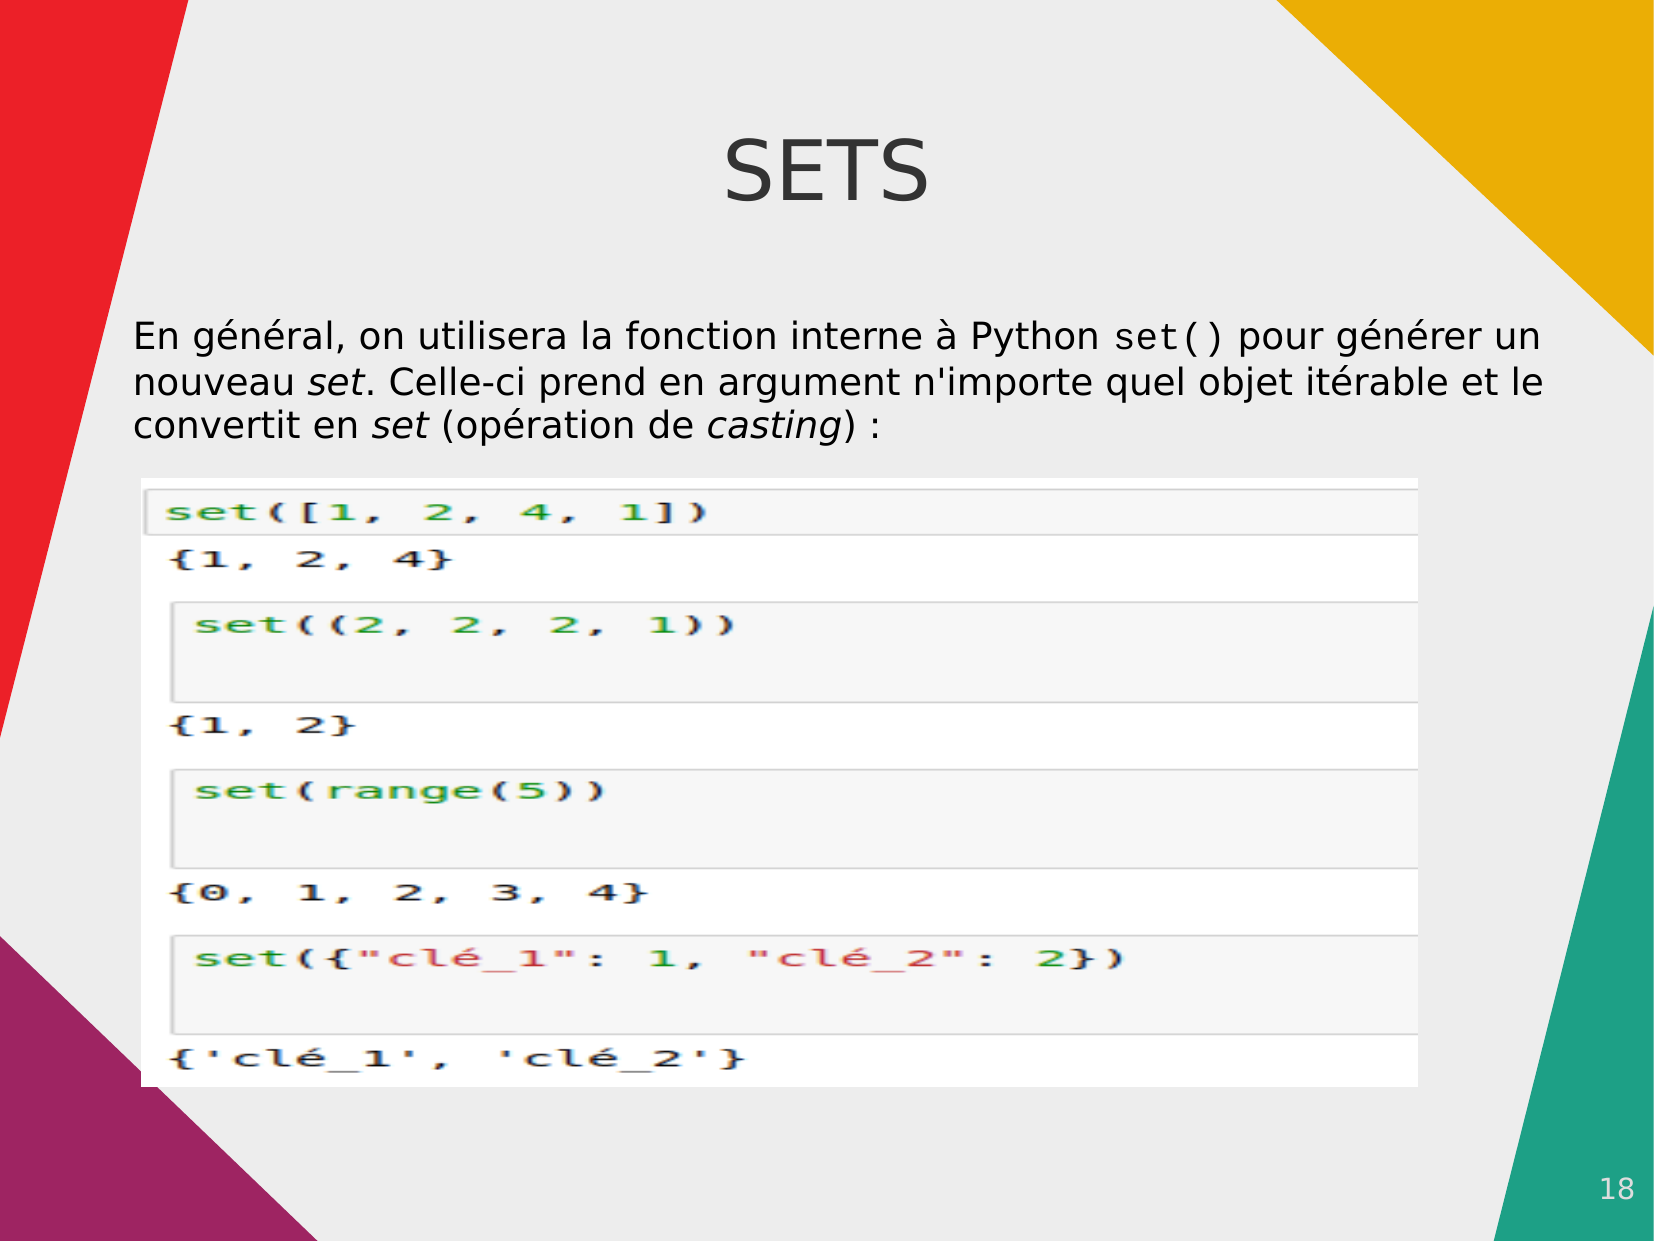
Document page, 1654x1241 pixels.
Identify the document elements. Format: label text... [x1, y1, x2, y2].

text_box En général, on utilisera la fonction interne à Python set() pour générer un nouveau set. Celle-ci prend en argument n'importe quel objet itérable et le convertit en set (opération de casting) : [118, 307, 1595, 1052]
picture [141, 478, 1418, 1087]
title SETS [114, 73, 1539, 271]
